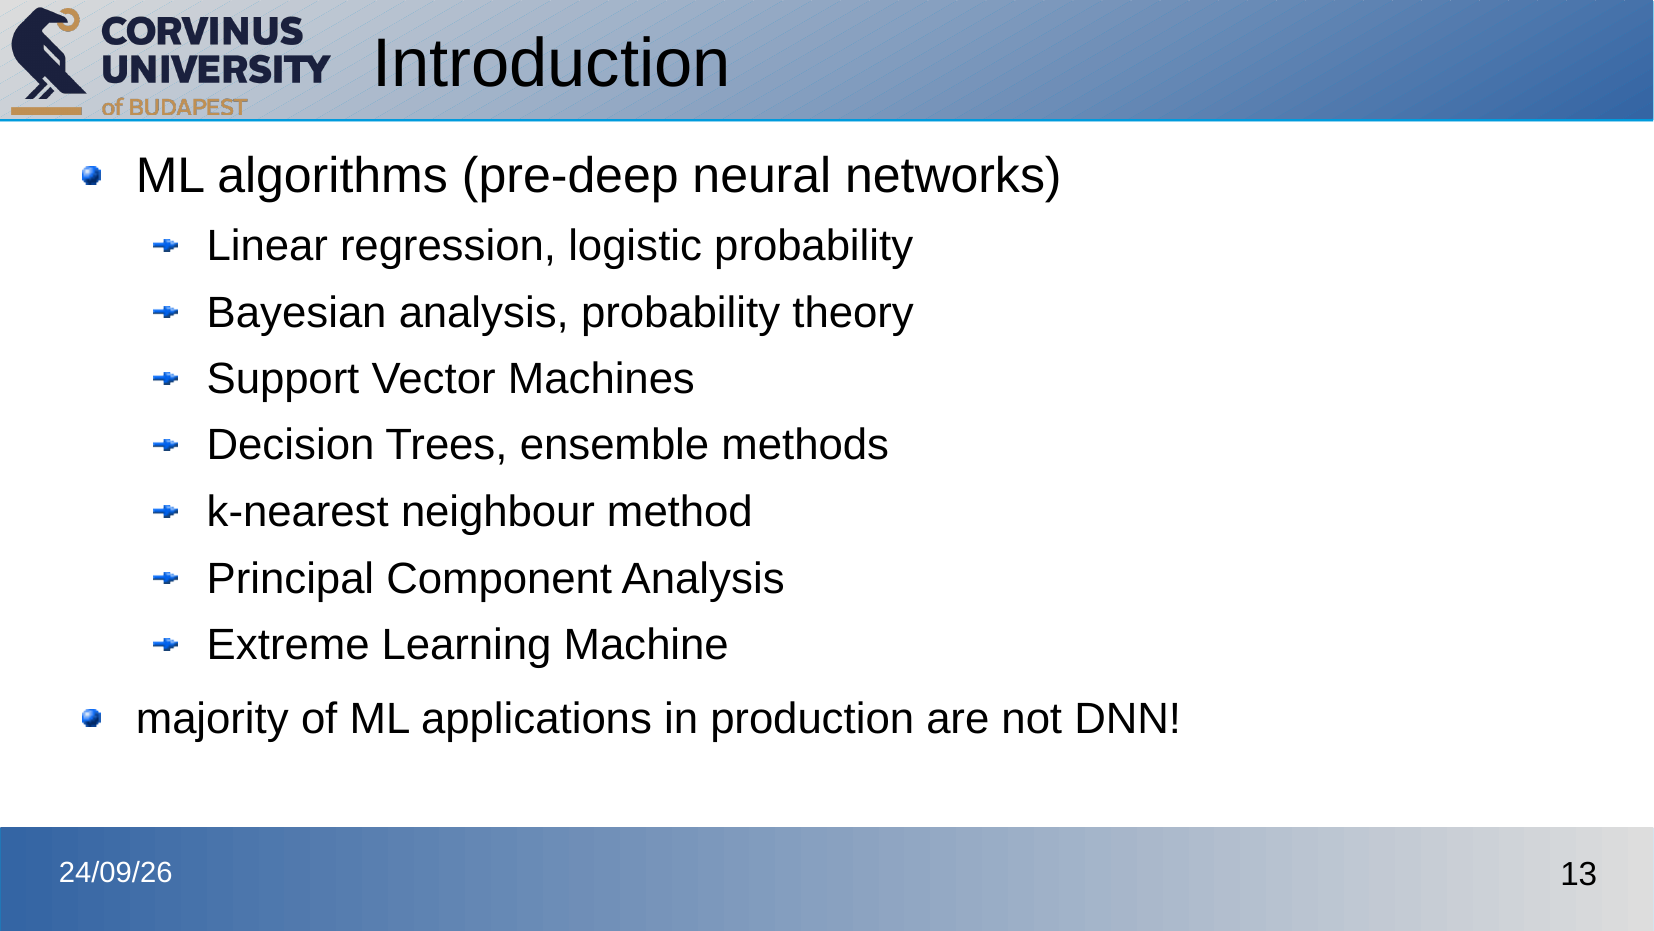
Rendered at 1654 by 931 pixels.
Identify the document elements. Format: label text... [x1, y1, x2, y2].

title Introduction [372, 23, 1625, 103]
picture [11, 7, 331, 115]
list ML algorithms (pre-deep neural networks) Linear regression, logistic probability Bayesian analysis, probability theory Support Vector Machines Decision Trees, ensemble methods k-nearest neighbour method Principal Component Analysis Extreme Learning Machine majority of ML applications in production are not DNN! [64, 147, 1601, 739]
